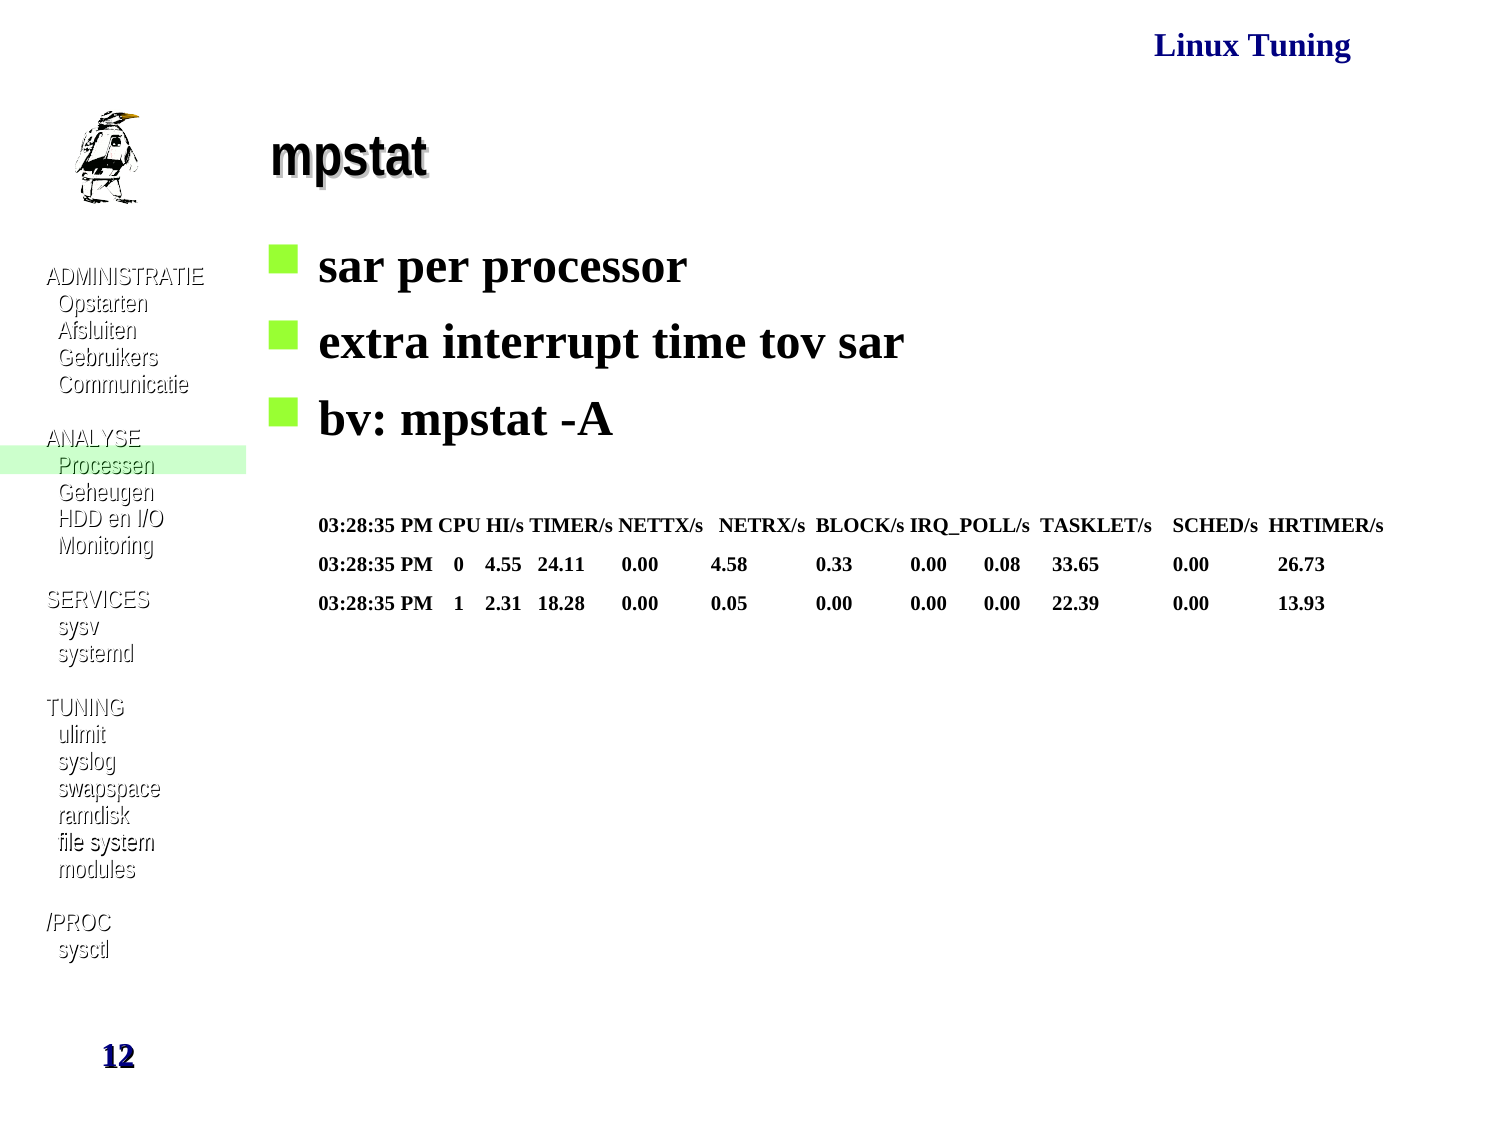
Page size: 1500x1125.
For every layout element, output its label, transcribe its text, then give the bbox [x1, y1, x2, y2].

list sar per processor extra interrupt time tov sar bv: mpstat -A 03:28:35 PM CPU HI/s TIMER/s NETTX/s NETRX/s BLOCK/s IRQ_POLL/s TASKLET/s SCHED/s HRTIMER/s 03:28:35 PM 0 4.55 24.11 0.00 4.58 0.33 0.00 0.08 33.65 0.00 26.73 03:28:35 PM 1 2.31 18.28 0.00 0.05 0.00 0.00 0.00 22.39 0.00 13.93 [264, 229, 1486, 882]
picture [57, 105, 143, 206]
text_box [0, 445, 247, 475]
title mpstat [270, 41, 1500, 250]
